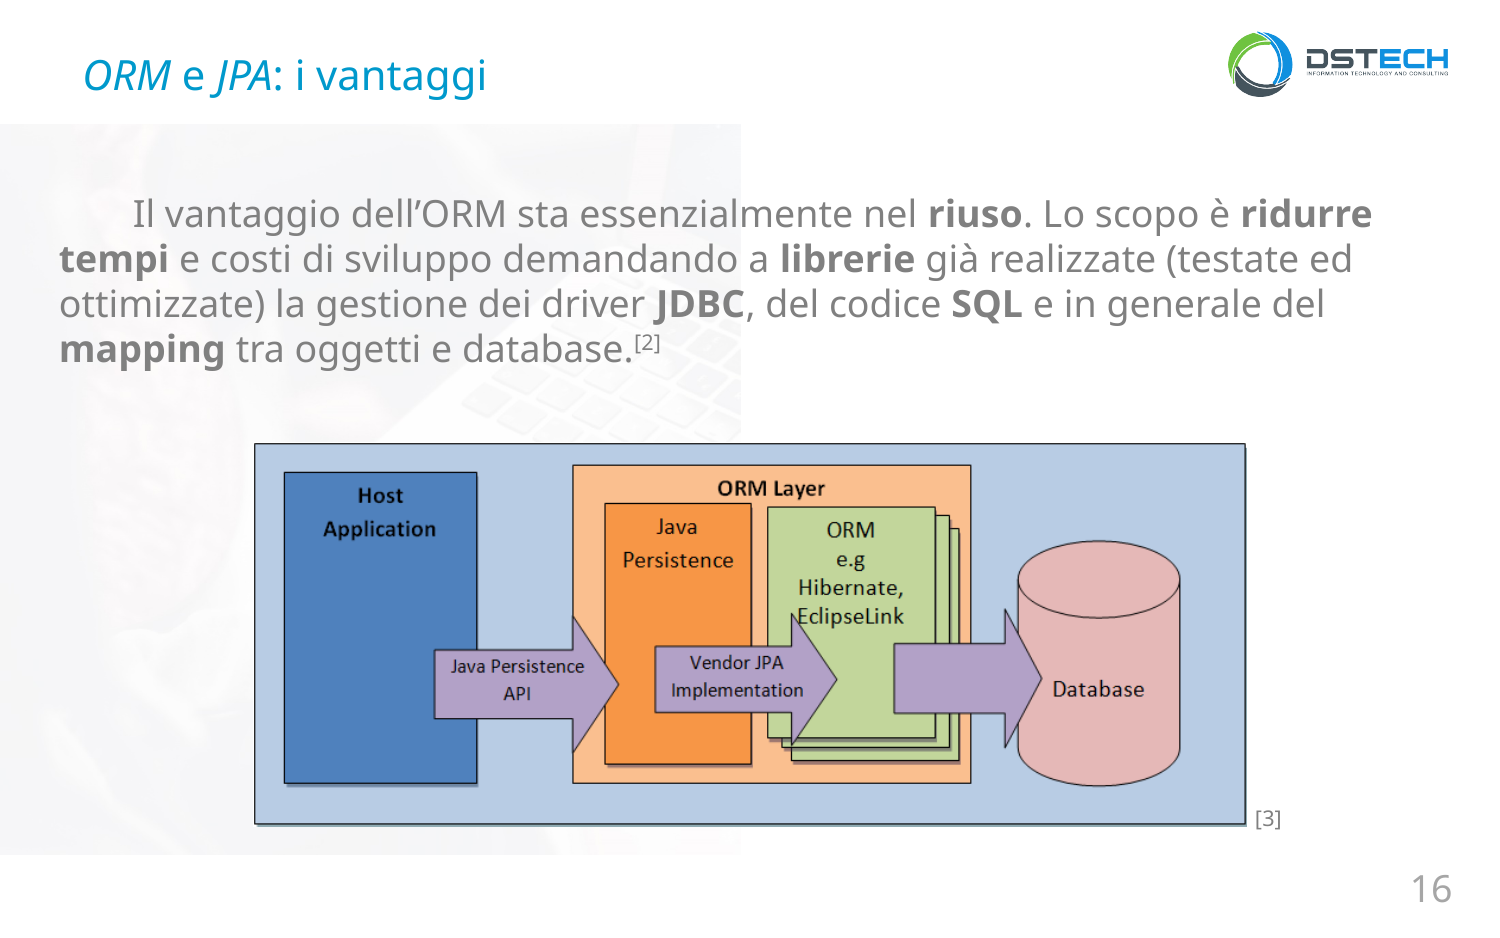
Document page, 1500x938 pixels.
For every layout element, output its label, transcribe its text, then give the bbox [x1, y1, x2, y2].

text_box ORM e JPA: i vantaggi [67, 41, 1034, 107]
picture [1228, 31, 1448, 97]
text_box [3] [1240, 791, 1298, 851]
text_box Il vantaggio dell’ORM sta essenzialmente nel riuso. Lo scopo è ridurre tempi e costi di sviluppo demandando a librerie già realizzate (testate ed ottimizzate) la gestione dei driver JDBC, del codice SQL e in generale del mapping tra oggetti e database.[2] [59, 145, 1453, 871]
text_box [741, 124, 1497, 869]
text_box 16 [1381, 864, 1460, 910]
picture [0, 124, 741, 855]
picture [253, 442, 1247, 827]
